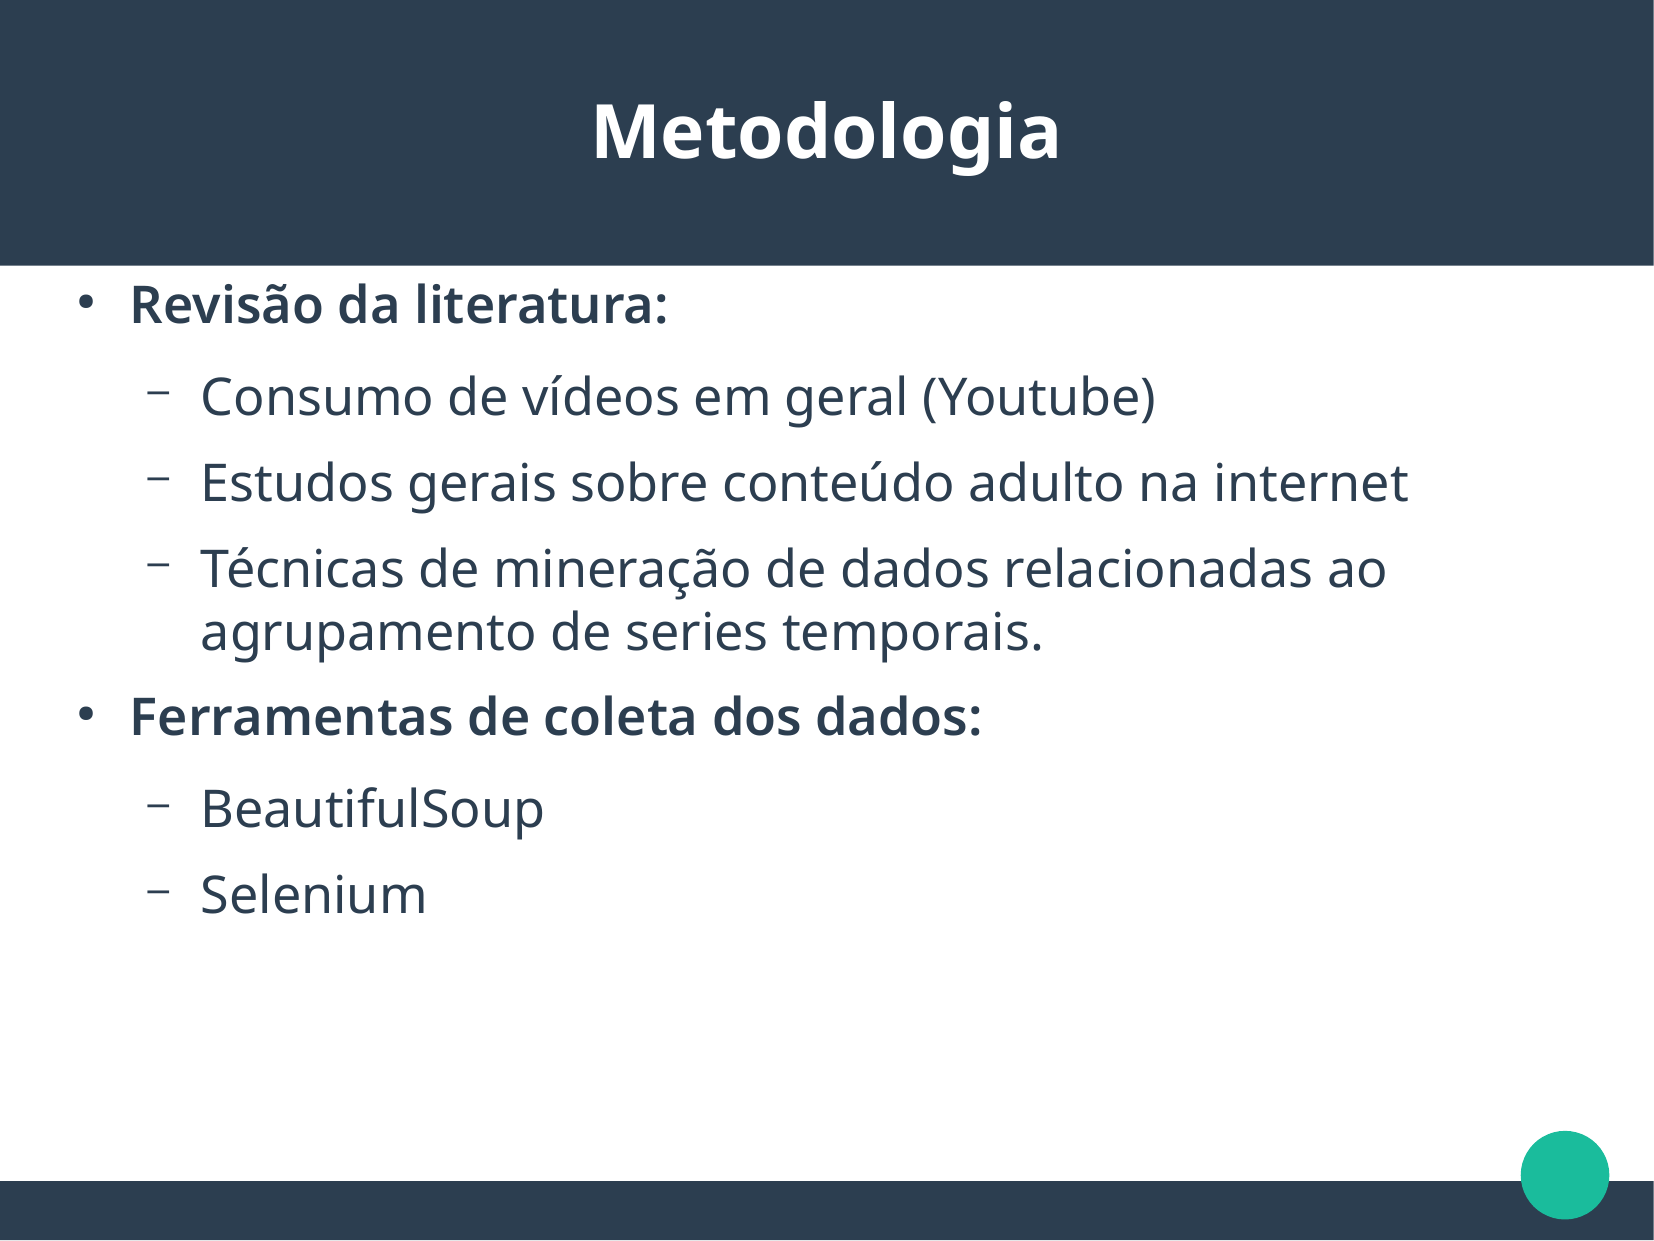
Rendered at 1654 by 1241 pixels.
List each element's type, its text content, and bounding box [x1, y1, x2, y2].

title Metodologia [59, 49, 1595, 207]
list Revisão da literatura: Consumo de vídeos em geral (Youtube) Estudos gerais sobre conteúdo adulto na internet Técnicas de mineração de dados relacionadas ao agrupamento de series temporais. Ferramentas de coleta dos dados: BeautifulSoup Selenium [59, 271, 1595, 1146]
